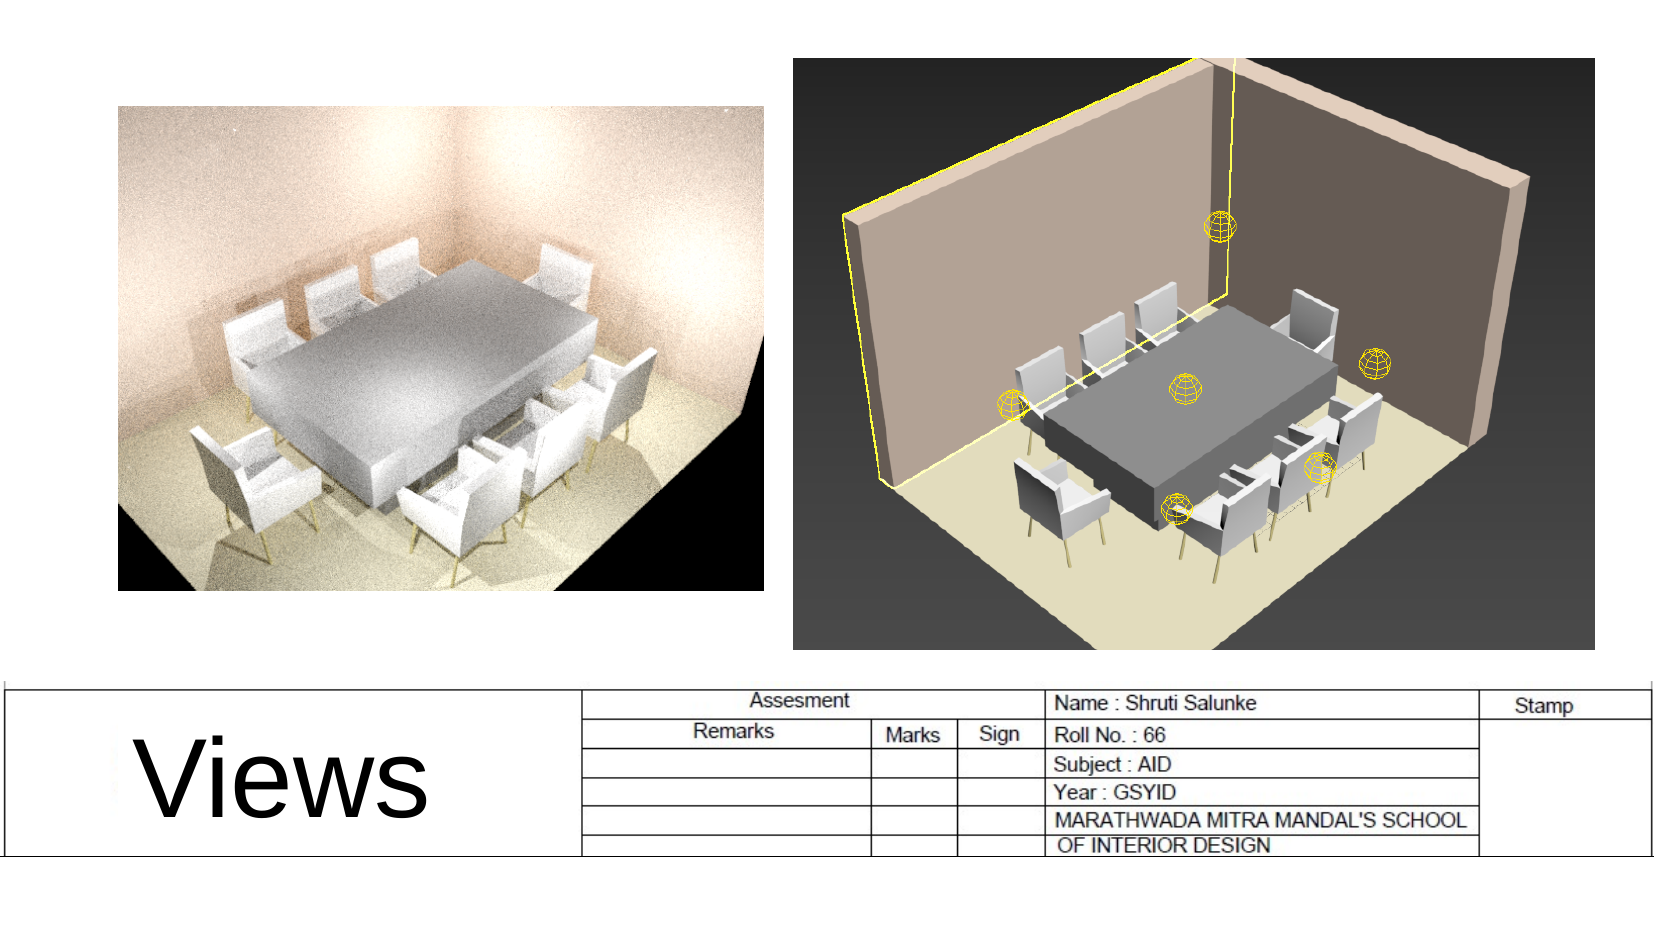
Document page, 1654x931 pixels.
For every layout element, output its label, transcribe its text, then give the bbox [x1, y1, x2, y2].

text_box Views [118, 708, 473, 849]
picture [118, 106, 764, 591]
picture [0, 681, 1654, 856]
picture [793, 58, 1595, 650]
